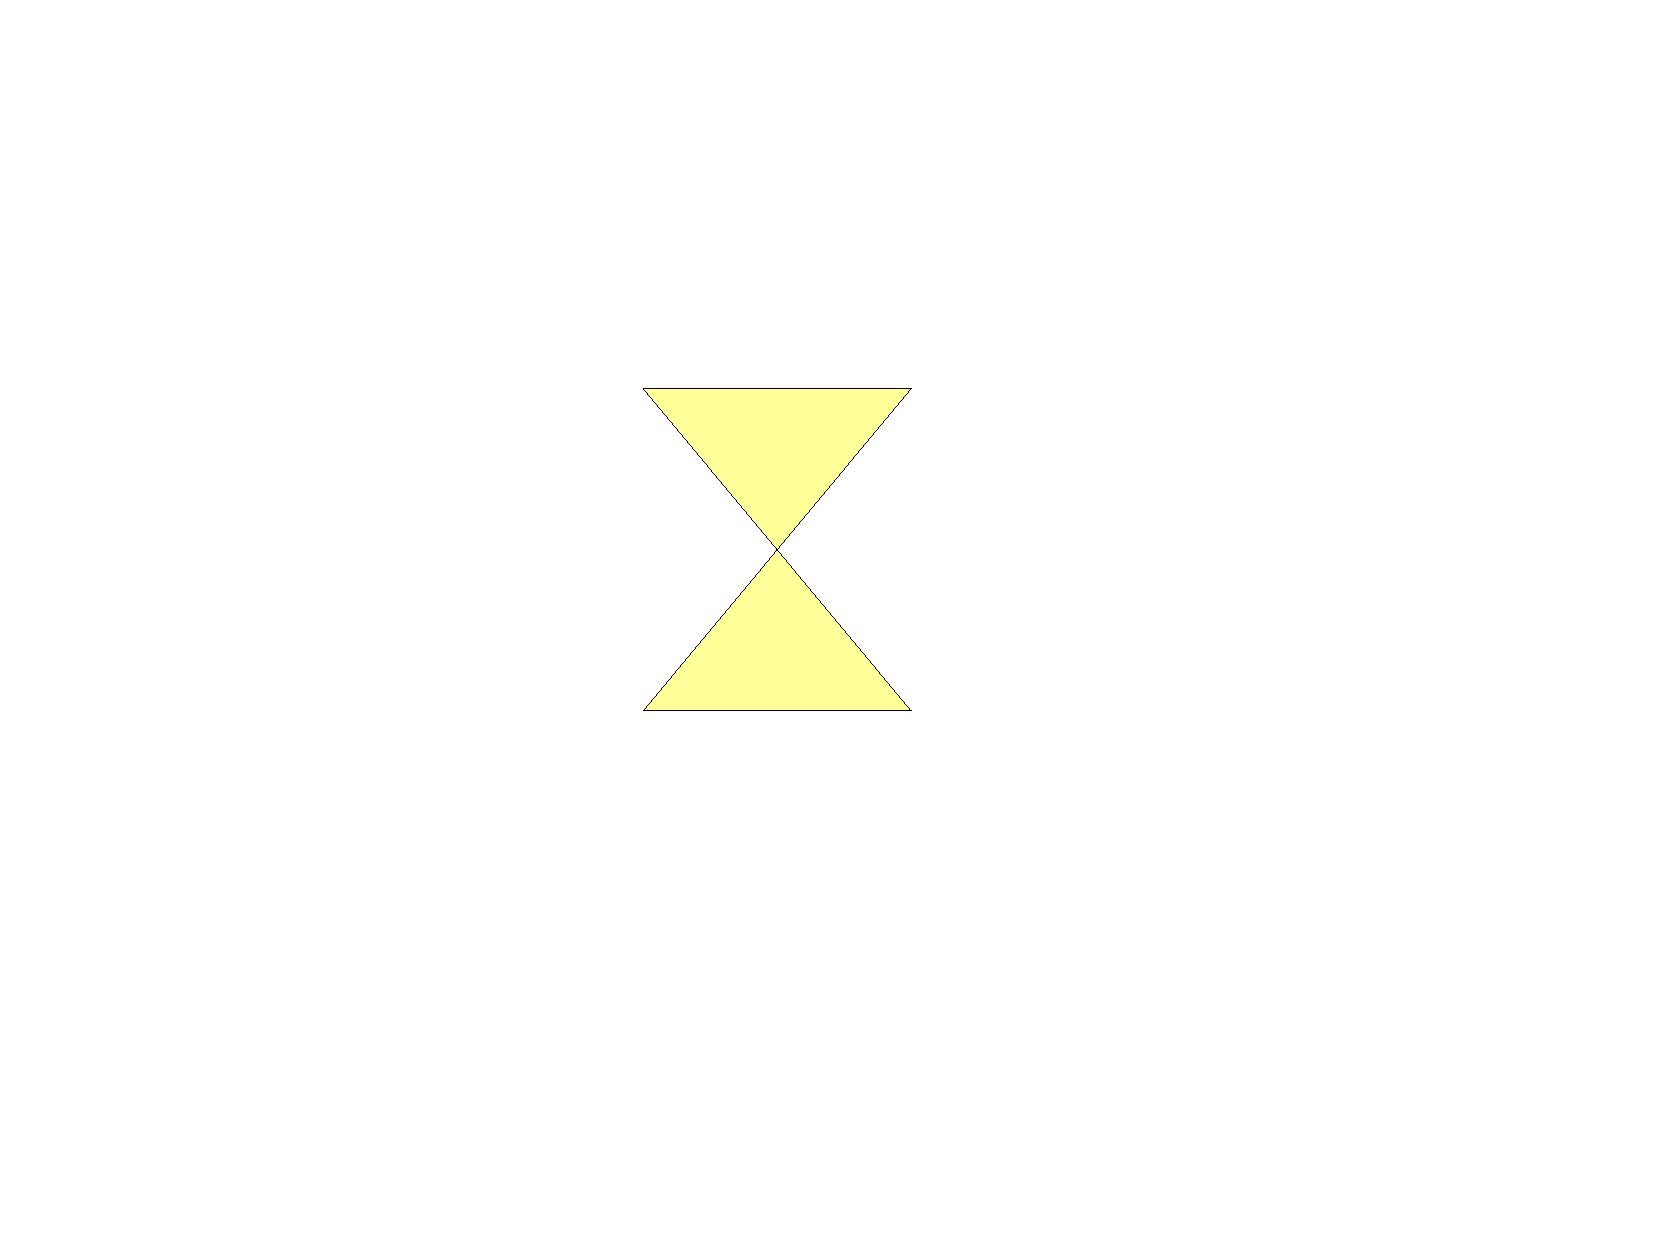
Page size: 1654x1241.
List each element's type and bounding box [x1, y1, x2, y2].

text_box [643, 388, 912, 711]
